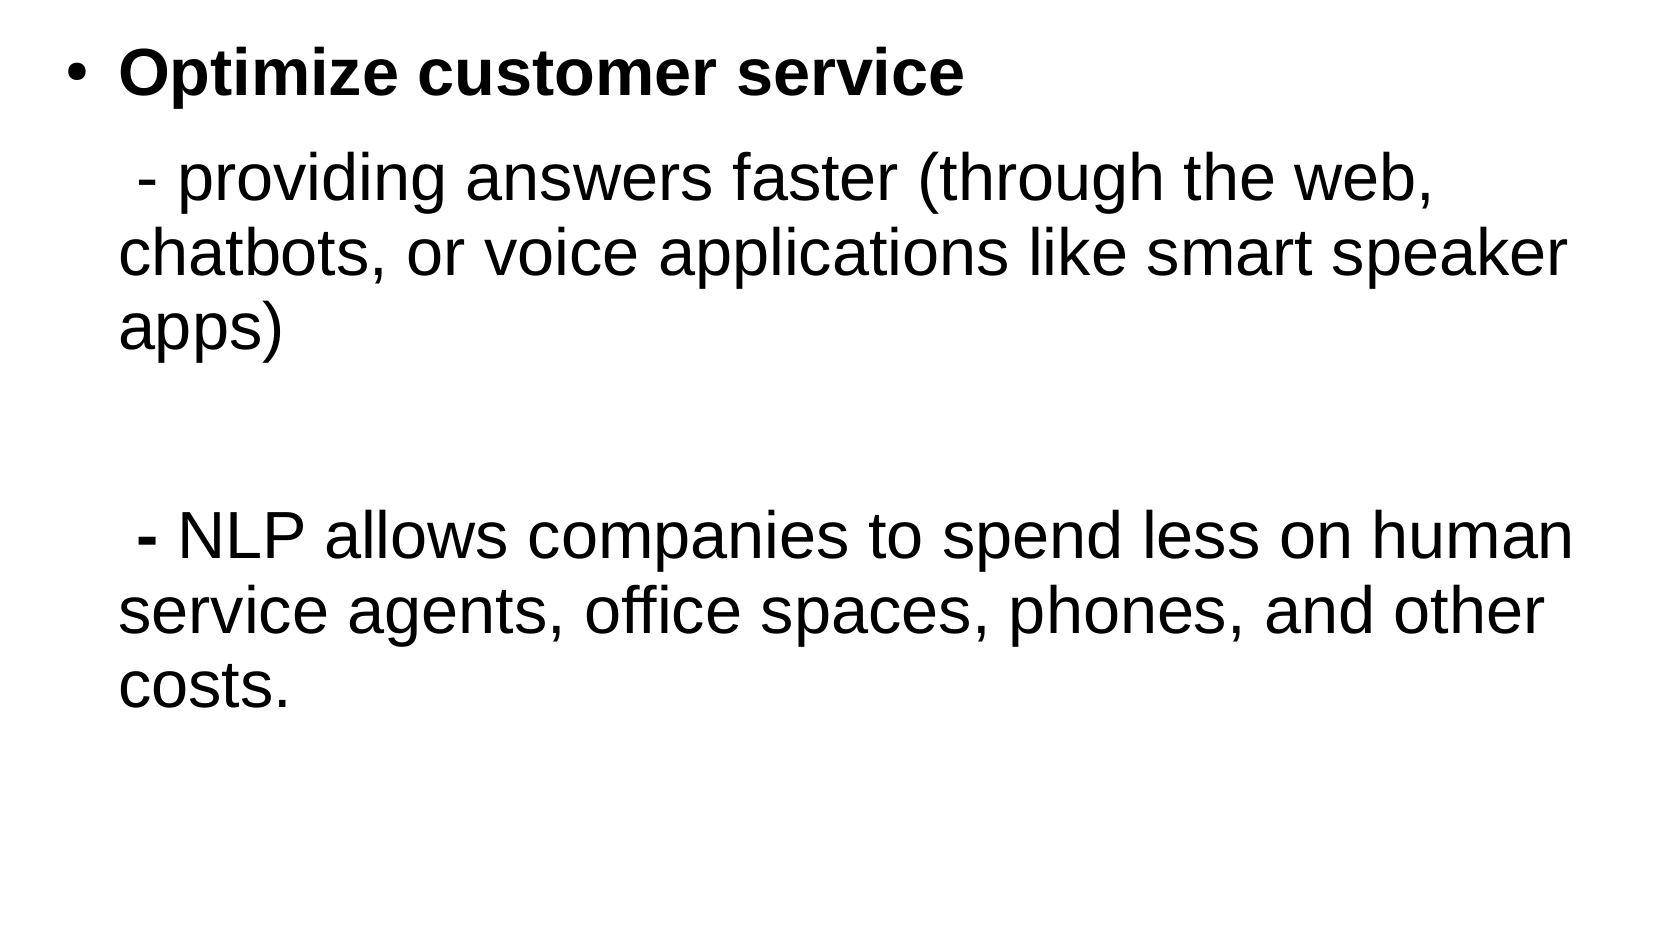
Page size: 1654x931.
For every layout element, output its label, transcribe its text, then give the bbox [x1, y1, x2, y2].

list Optimize customer service - providing answers faster (through the web, chatbots, or voice applications like smart speaker apps) - NLP allows companies to spend less on human service agents, office spaces, phones, and other costs. [47, 35, 1595, 875]
